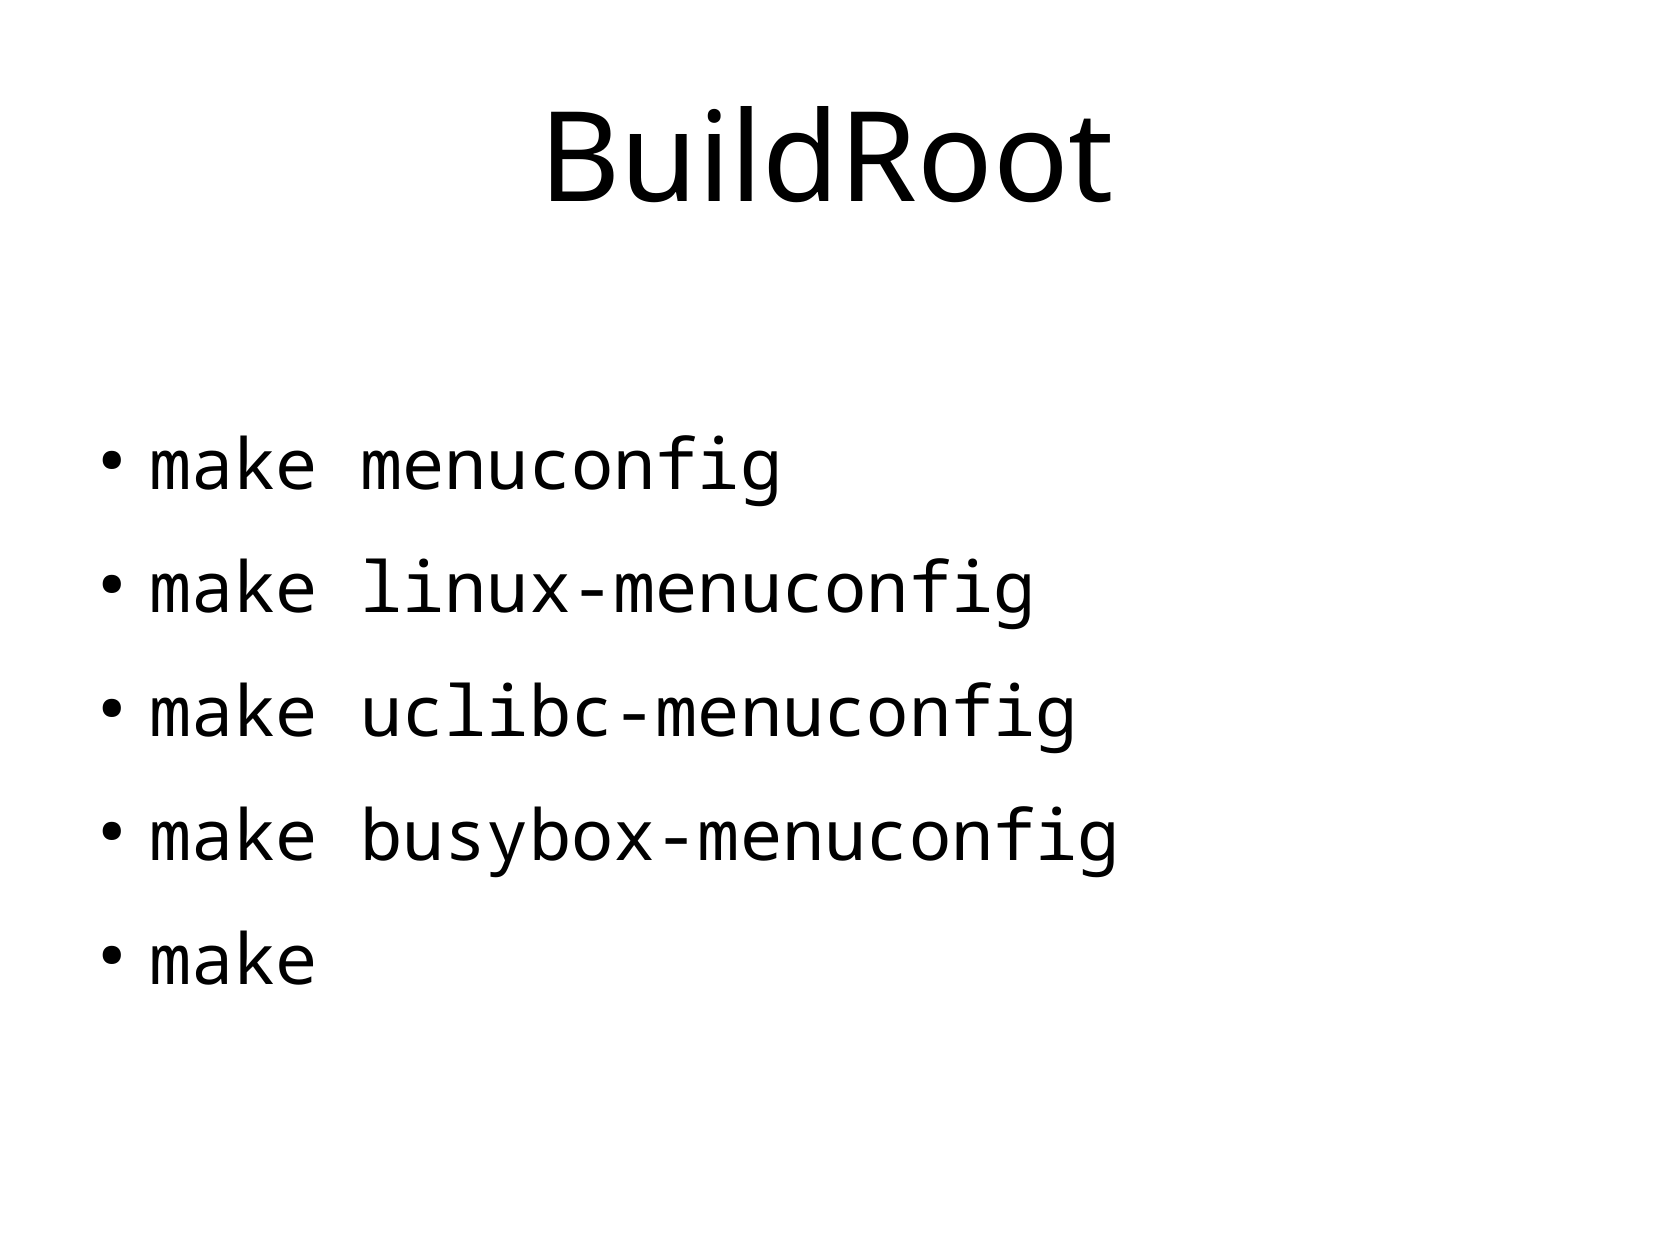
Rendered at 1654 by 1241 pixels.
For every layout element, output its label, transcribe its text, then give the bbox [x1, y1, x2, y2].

title BuildRoot [82, 49, 1571, 257]
list make menuconfig make linux-menuconfig make uclibc-menuconfig make busybox-menuconfig make [82, 290, 1571, 1010]
